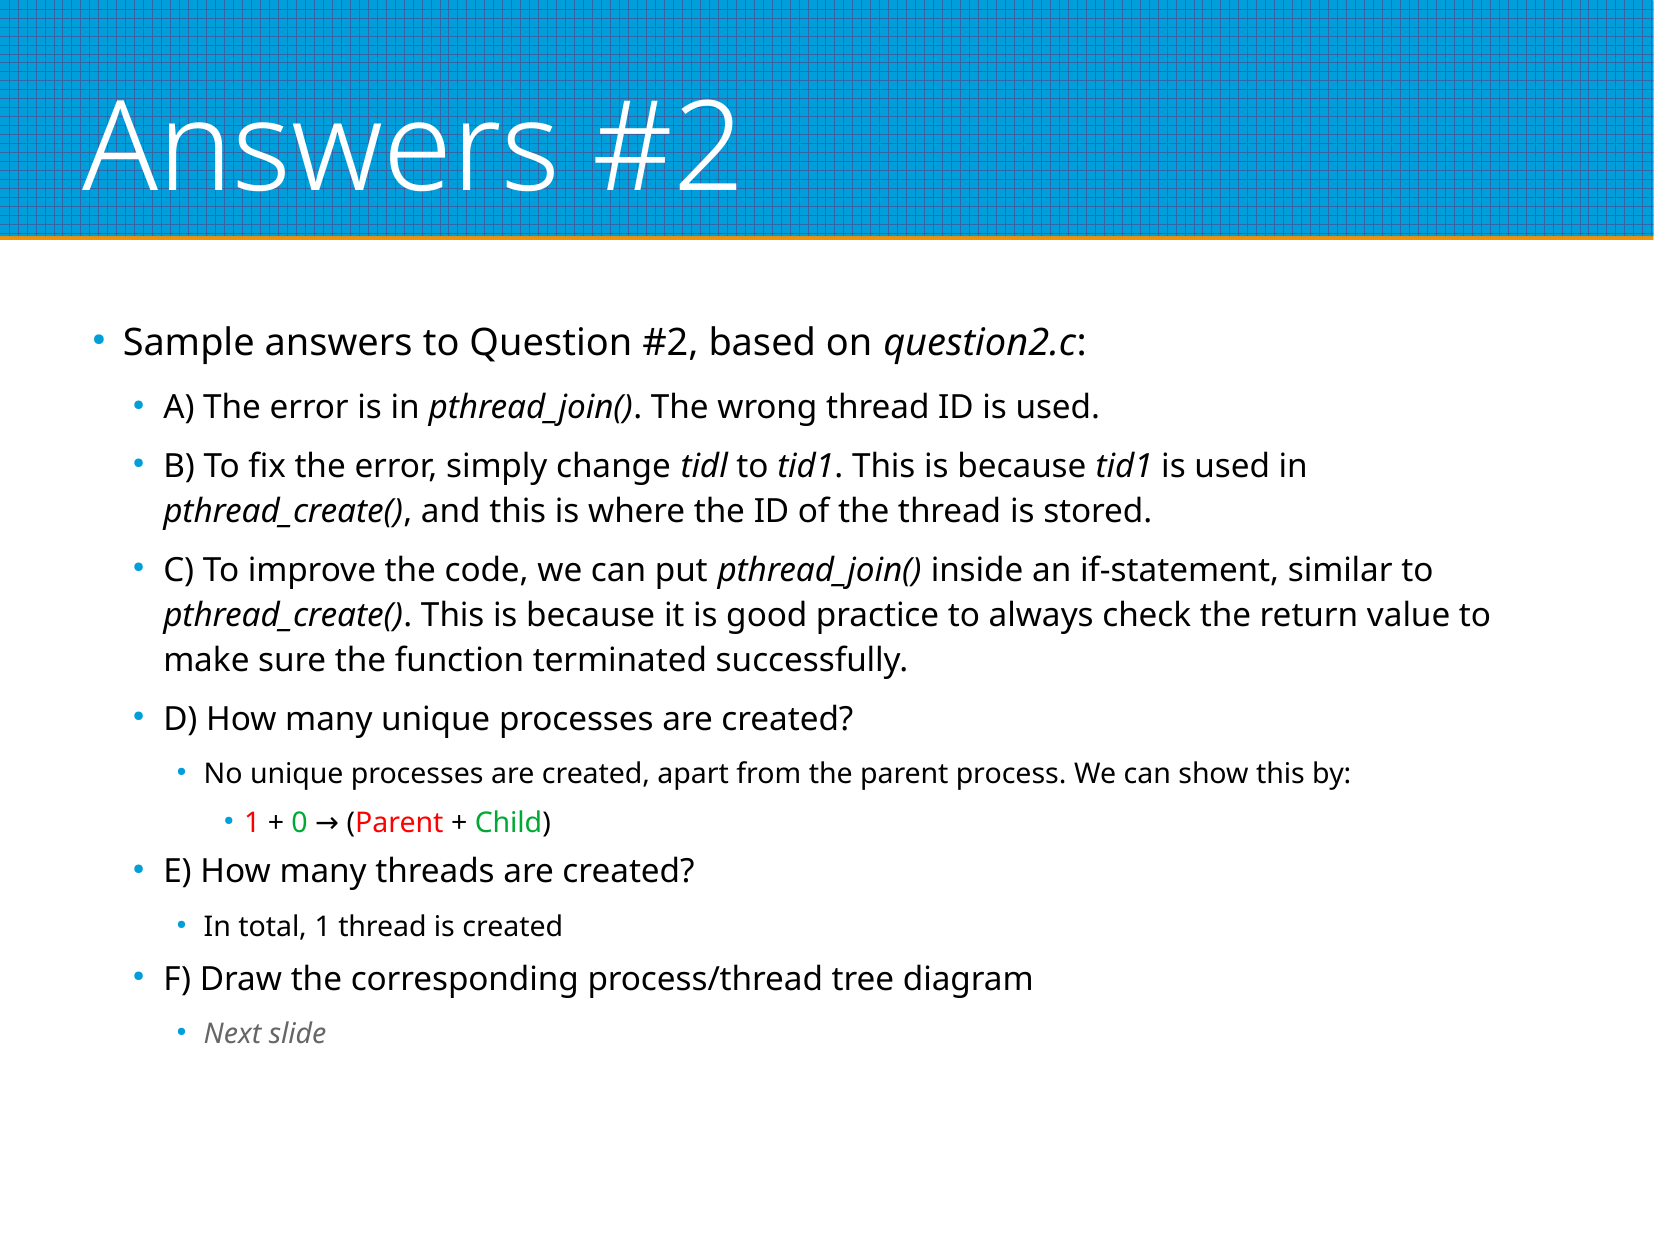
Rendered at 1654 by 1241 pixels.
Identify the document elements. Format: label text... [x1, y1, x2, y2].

title Answers #2 [82, 19, 1571, 227]
list Sample answers to Question #2, based on question2.c: A) The error is in pthread_join(). The wrong thread ID is used. B) To fix the error, simply change tidl to tid1. This is because tid1 is used in pthread_create(), and this is where the ID of the thread is stored. C) To improve the code, we can put pthread_join() inside an if-statement, similar to pthread_create(). This is because it is good practice to always check the return value to make sure the function terminated successfully. D) How many unique processes are created? No unique processes are created, apart from the parent process. We can show this by: 1 + 0 → (Parent + Child) E) How many threads are created? In total, 1 thread is created F) Draw the corresponding process/thread tree diagram Next slide [82, 314, 1563, 1063]
